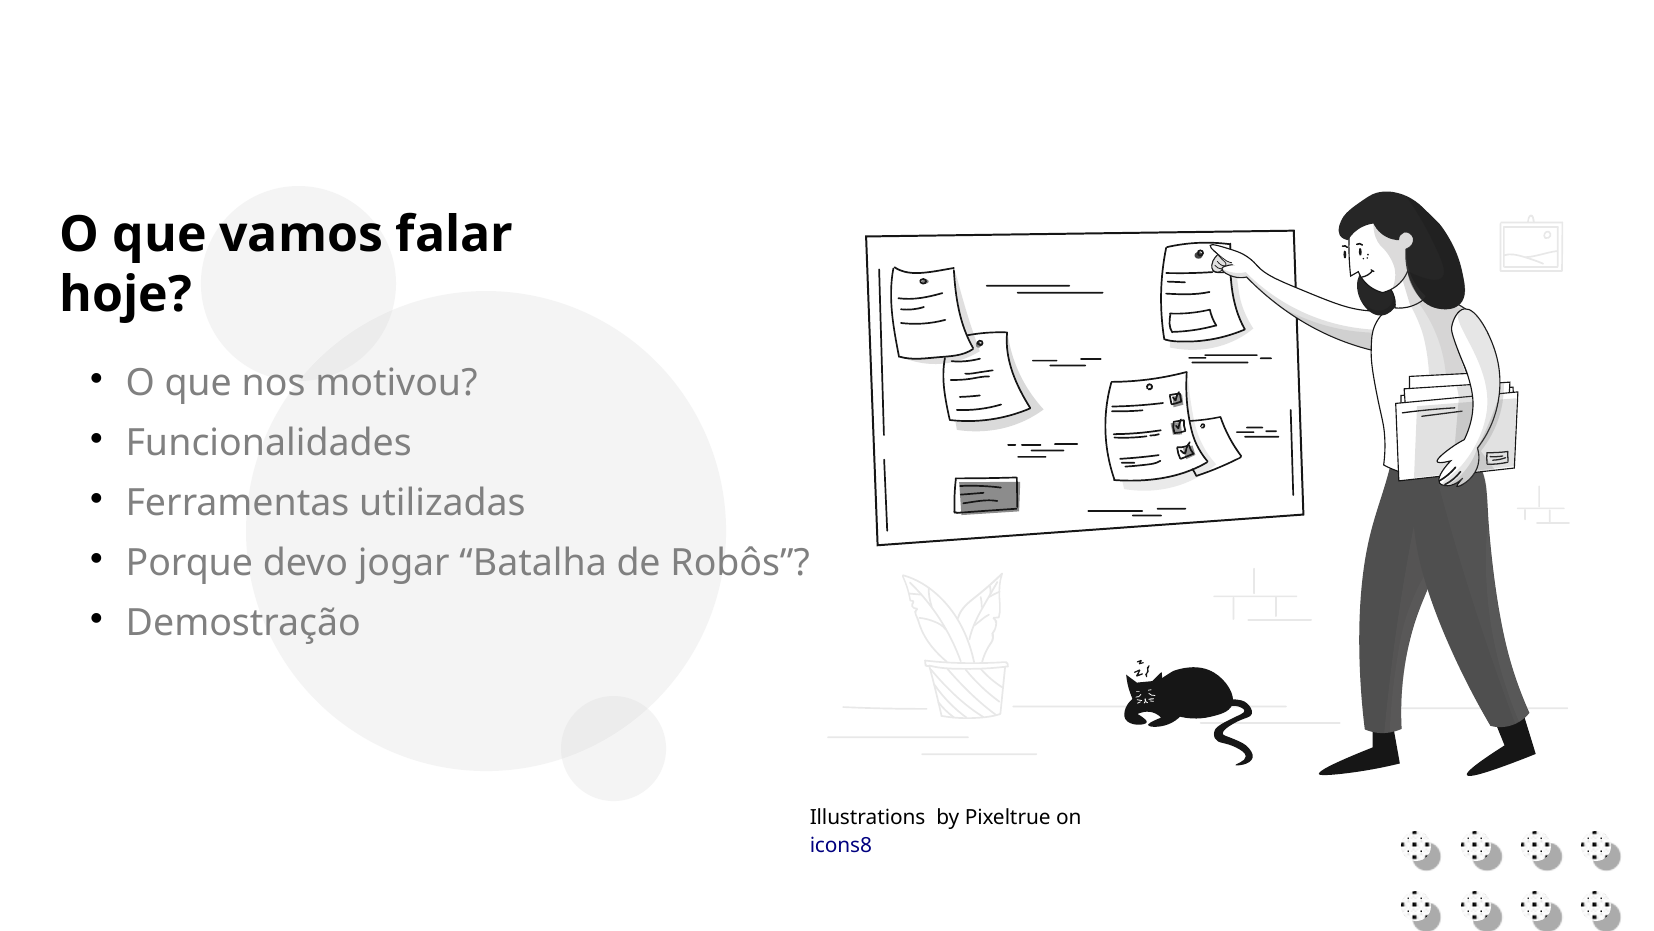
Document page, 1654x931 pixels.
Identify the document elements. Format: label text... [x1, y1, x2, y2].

picture [1520, 831, 1552, 862]
picture [1580, 890, 1612, 922]
picture [1520, 890, 1552, 922]
picture [1400, 891, 1432, 922]
text_box O que vamos falar hoje? [44, 193, 600, 259]
picture [1461, 890, 1492, 922]
text_box O que nos motivou? Funcionalidades Ferramentas utilizadas Porque devo jogar “Batalha de Robôs”? Demostração [75, 350, 1005, 680]
picture [1581, 830, 1612, 862]
picture [1400, 830, 1432, 862]
picture [1460, 830, 1492, 862]
